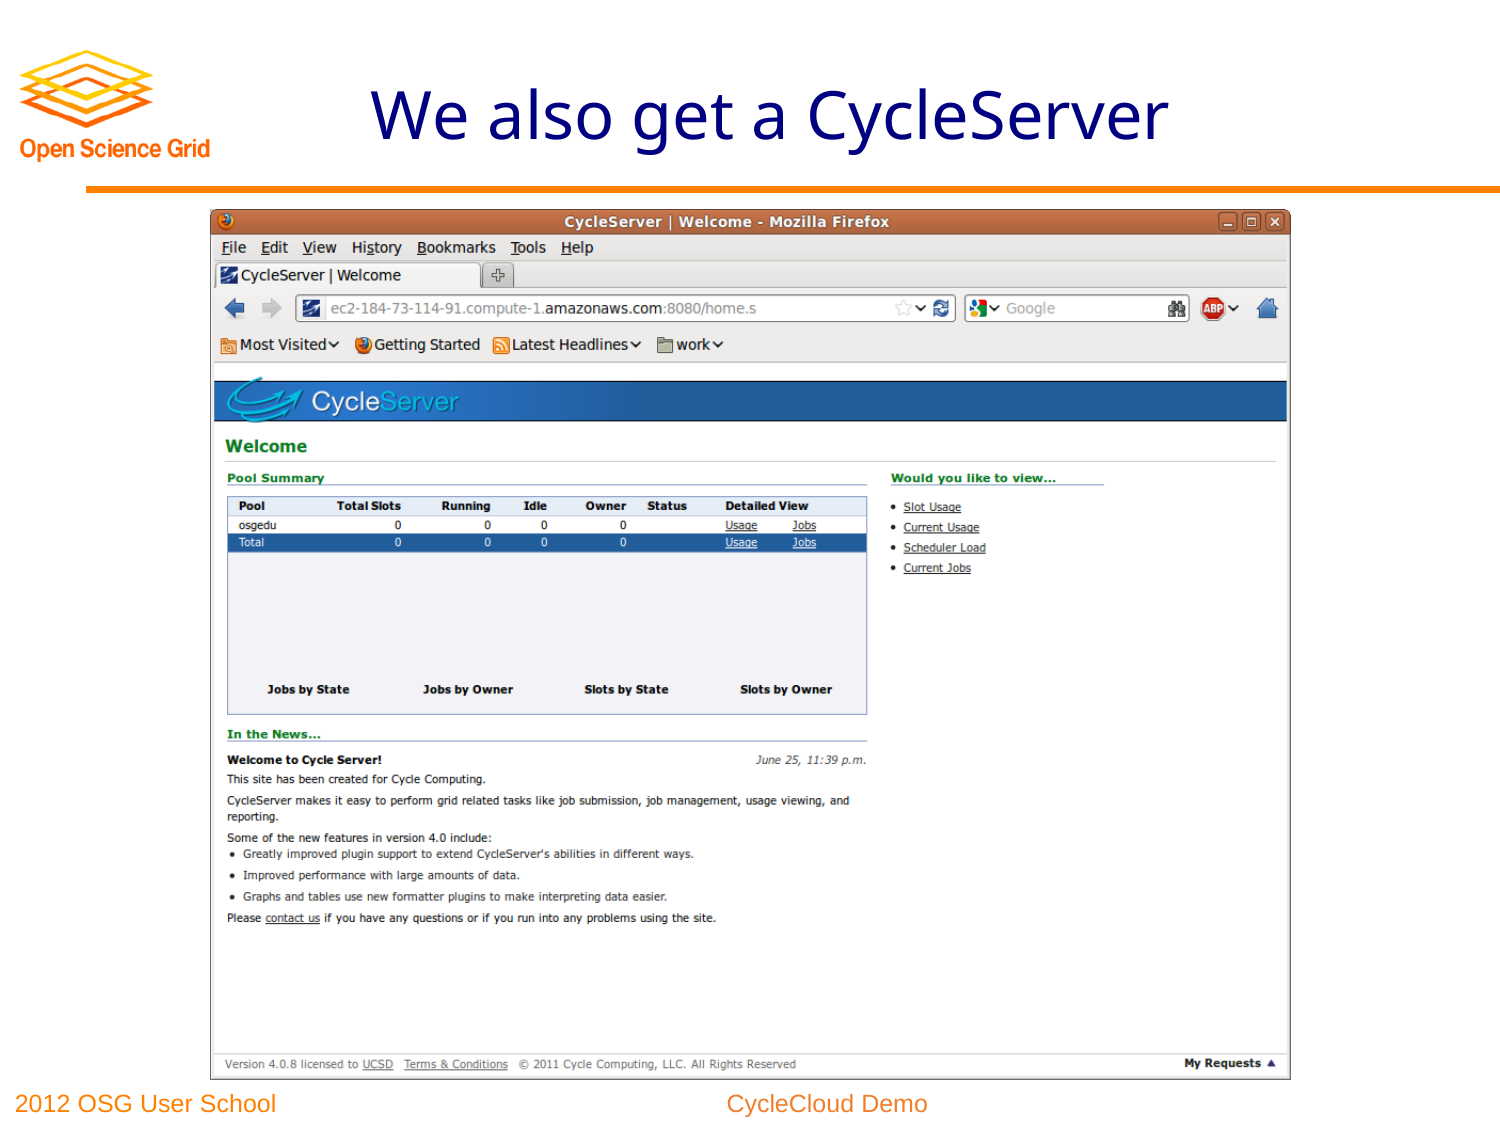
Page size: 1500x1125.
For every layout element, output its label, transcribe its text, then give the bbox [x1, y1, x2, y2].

title We also get a CycleServer [201, 18, 1342, 207]
picture [0, 27, 201, 179]
picture [210, 209, 1291, 1081]
